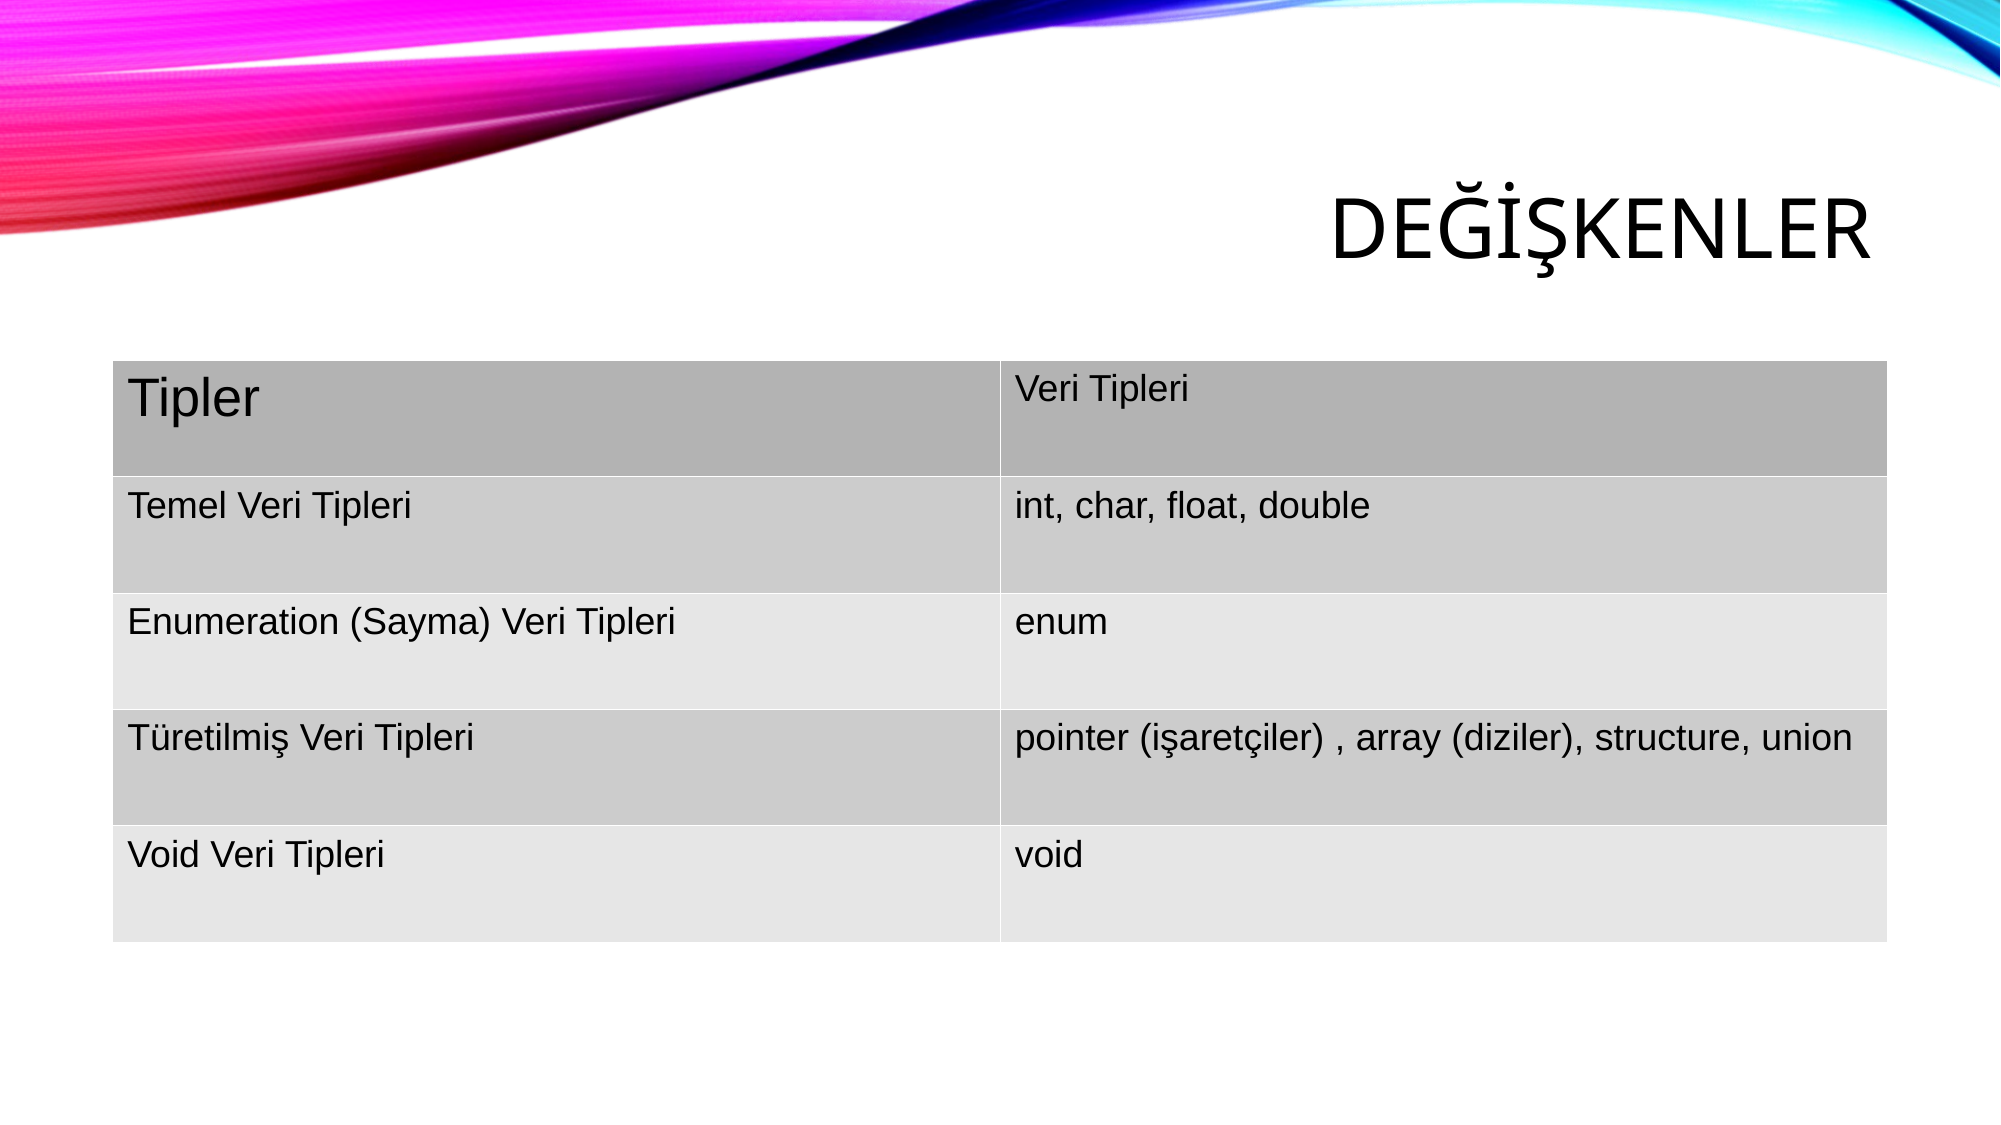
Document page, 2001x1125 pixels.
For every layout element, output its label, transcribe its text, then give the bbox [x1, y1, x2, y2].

table_cell void [1001, 826, 1887, 942]
table_cell pointer (işaretçiler) , array (diziler), structure, union [1001, 710, 1887, 825]
table_cell enum [1001, 594, 1887, 709]
title dEĞİŞKENLER [474, 125, 1888, 338]
table_cell Void Veri Tipleri [113, 826, 1000, 942]
table_header Tipler [113, 361, 1000, 476]
table_cell Temel Veri Tipleri [113, 477, 1000, 593]
picture [0, 0, 2000, 237]
table_cell Enumeration (Sayma) Veri Tipleri [113, 594, 1000, 709]
table_cell int, char, float, double [1001, 477, 1887, 593]
table_cell Türetilmiş Veri Tipleri [113, 710, 1000, 825]
table_header Veri Tipleri [1001, 361, 1887, 476]
